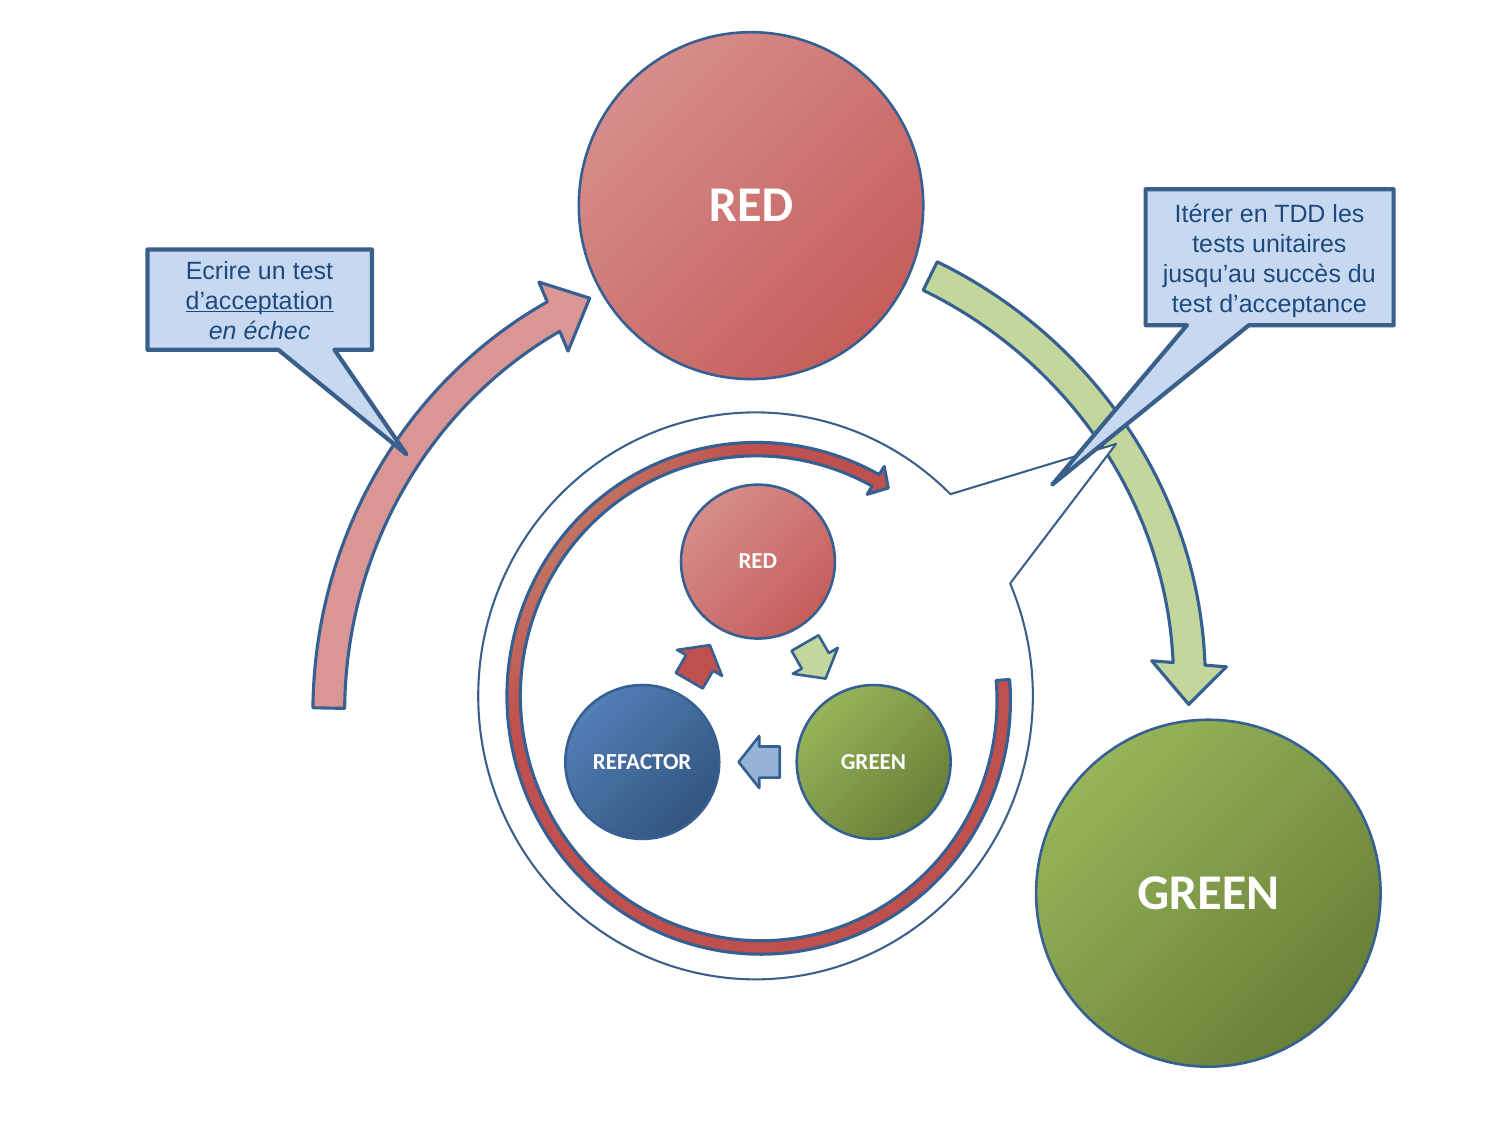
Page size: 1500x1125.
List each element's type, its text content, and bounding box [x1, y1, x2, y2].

text_box RED [681, 484, 835, 639]
text_box GREEN [796, 685, 951, 839]
text_box RED [578, 32, 924, 380]
text_box Ecrire un test d’acceptation en échec [147, 249, 407, 455]
text_box GREEN [1036, 719, 1381, 1067]
text_box Itérer en TDD les tests unitaires jusqu’au succès du test d’acceptance [1052, 189, 1394, 485]
text_box [478, 412, 1227, 980]
text_box [312, 282, 590, 709]
text_box REFACTOR [565, 685, 720, 839]
text_box [923, 261, 1115, 435]
